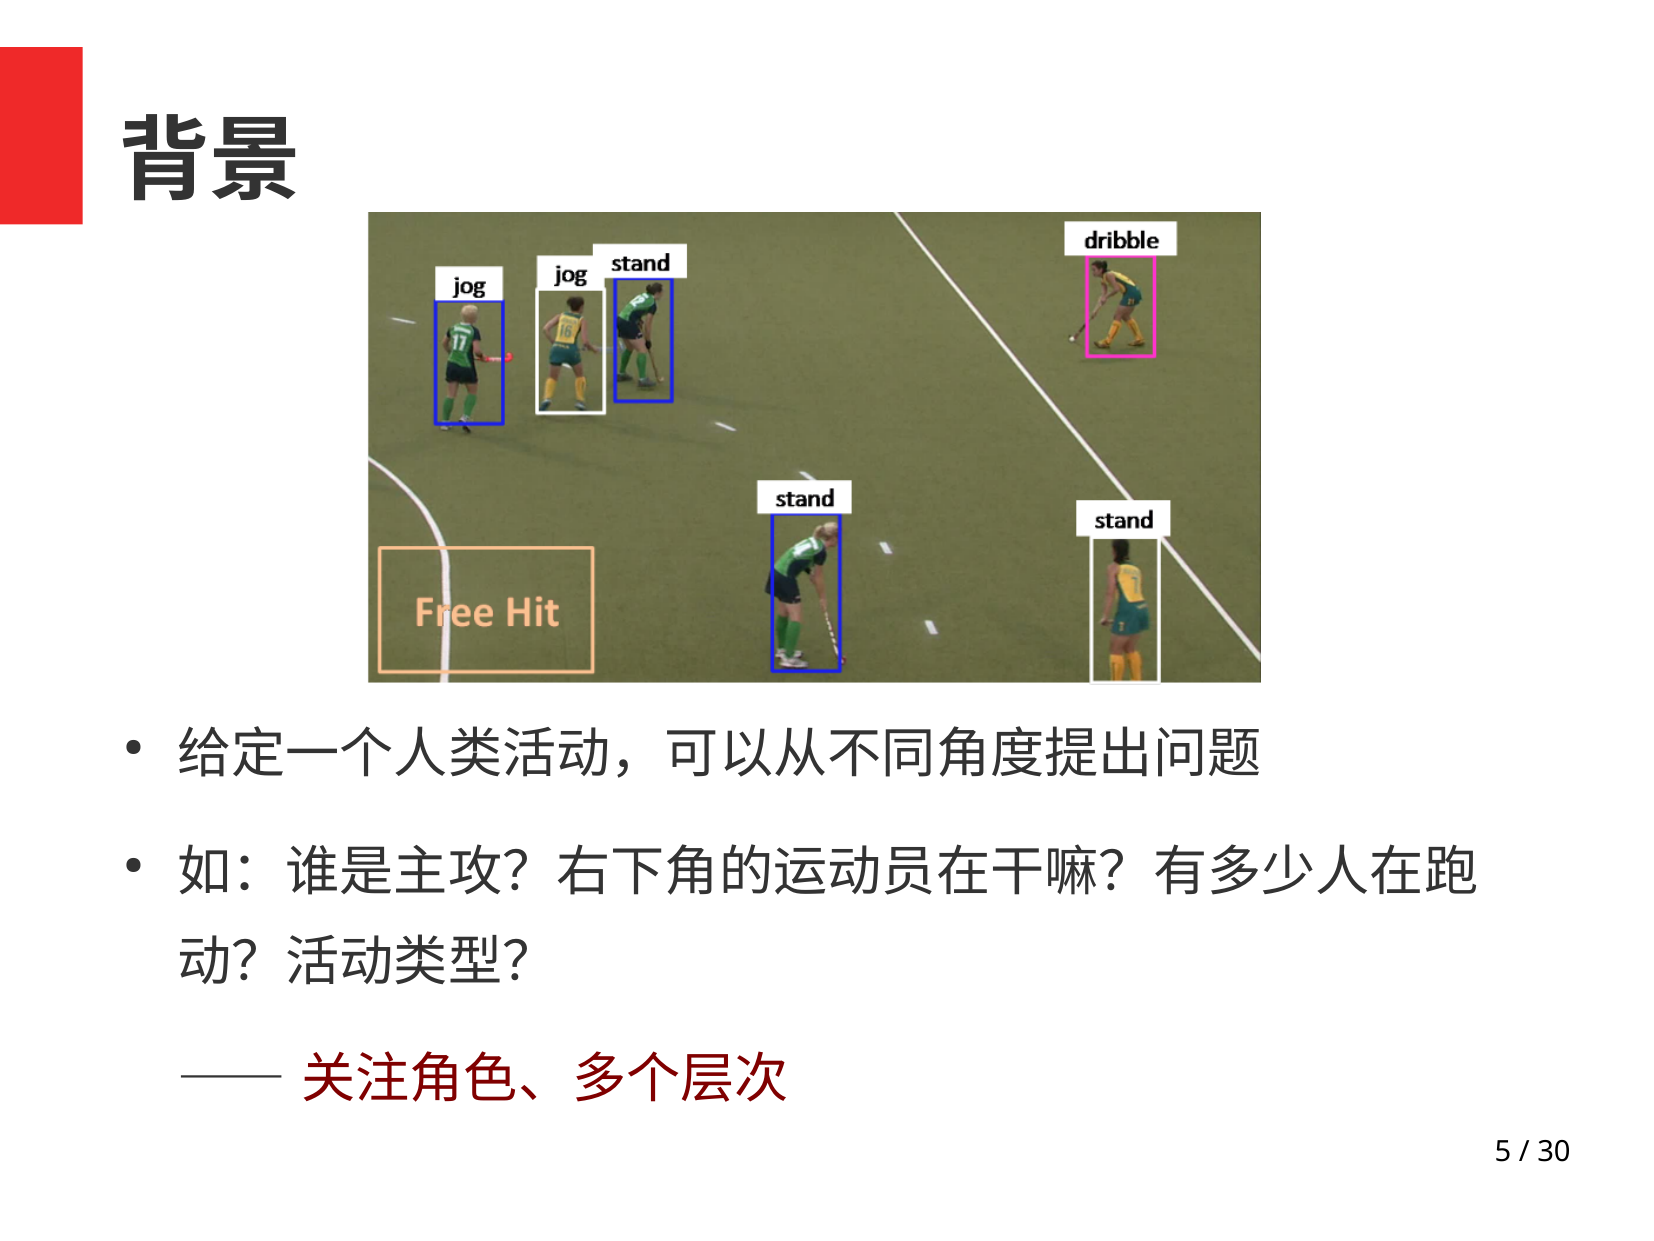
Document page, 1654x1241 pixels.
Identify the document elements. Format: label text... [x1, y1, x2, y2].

title 背景 [118, 49, 1571, 257]
picture [366, 212, 1261, 686]
list 给定一个人类活动，可以从不同角度提出问题 如：谁是主攻？右下角的运动员在干嘛？有多少人在跑动？活动类型？ ——关注角色、多个层次 [106, 698, 1524, 1146]
